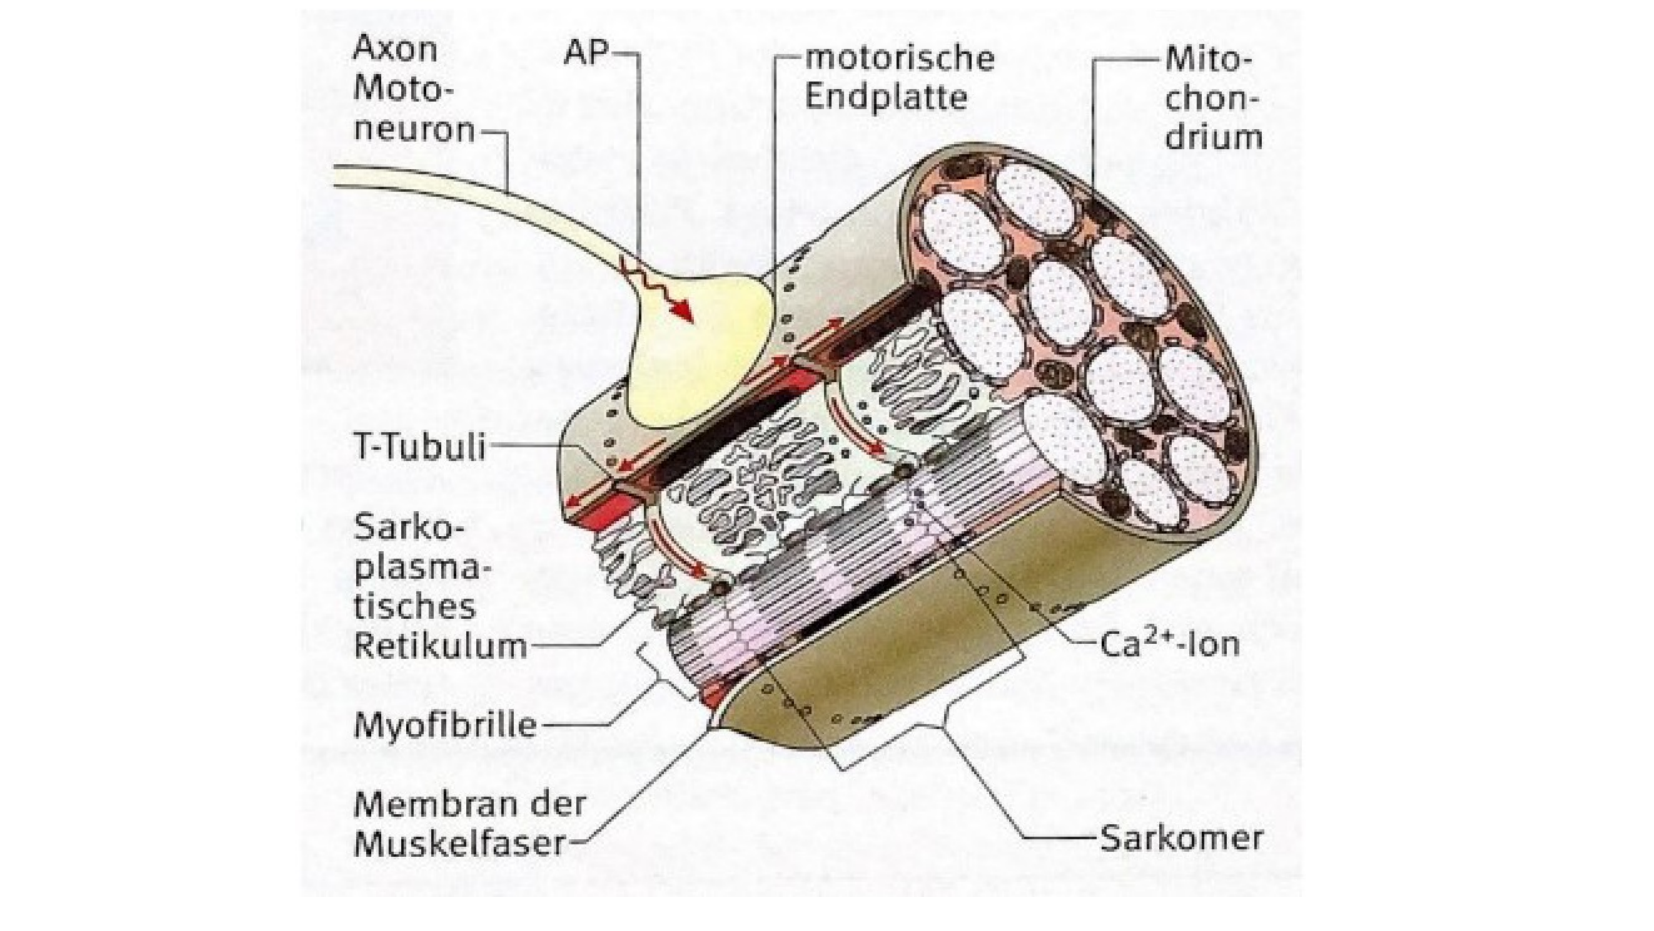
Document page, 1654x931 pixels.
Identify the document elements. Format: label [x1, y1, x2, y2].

picture [295, 0, 1372, 897]
